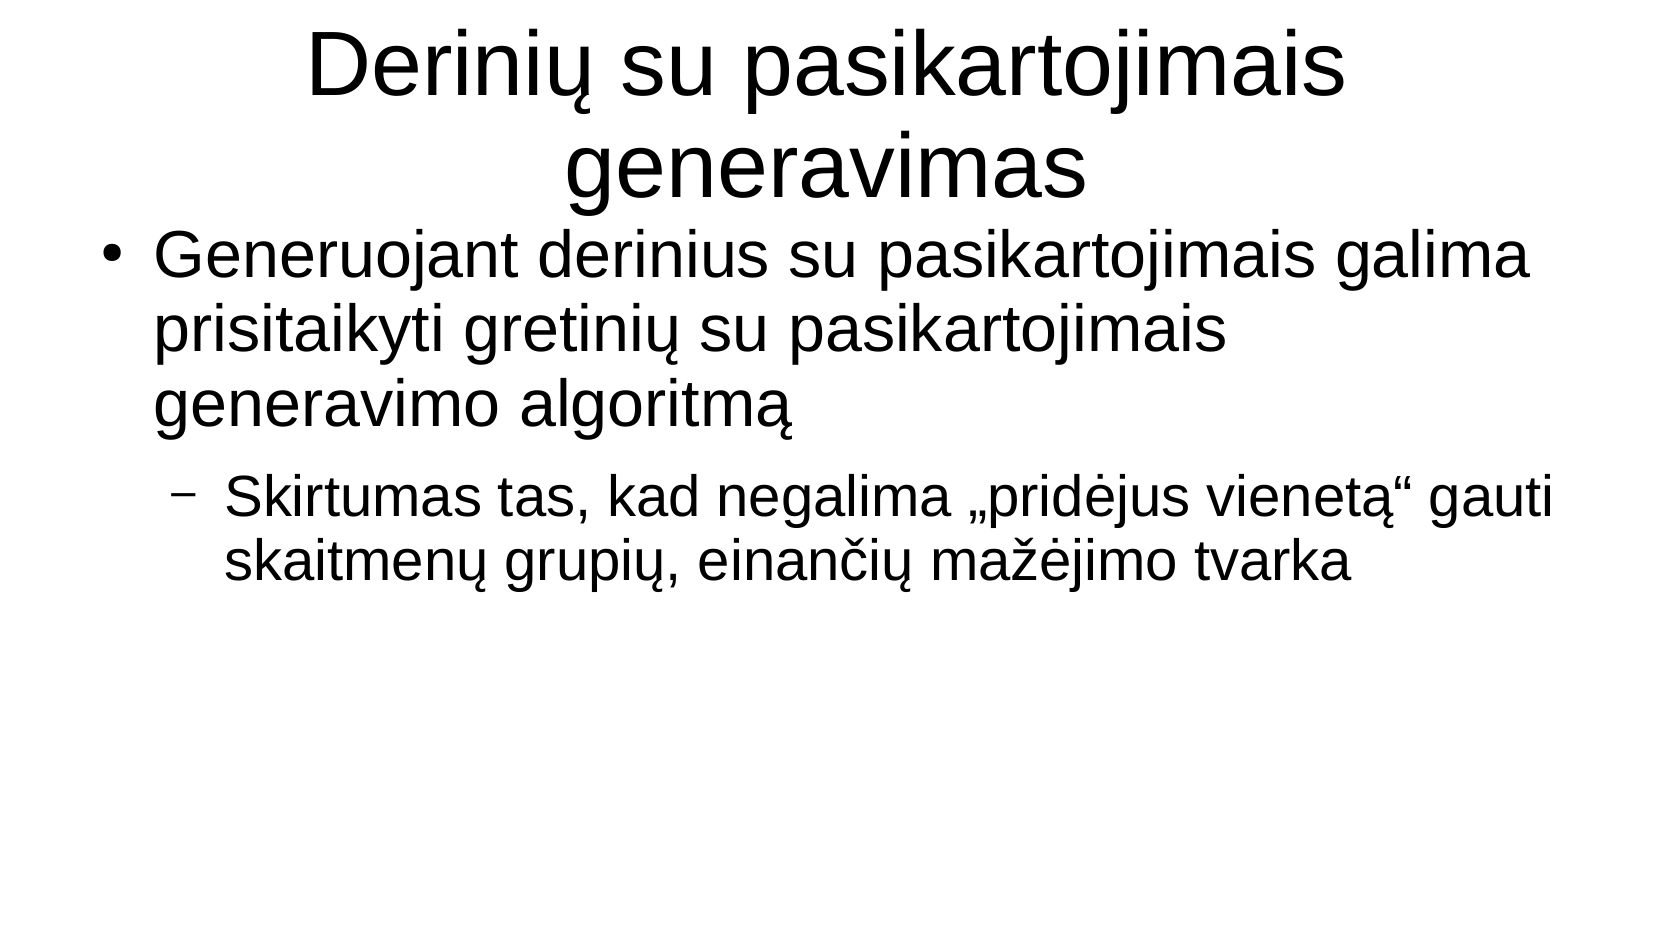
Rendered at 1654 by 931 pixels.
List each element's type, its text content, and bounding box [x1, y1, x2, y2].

list Generuojant derinius su pasikartojimais galima prisitaikyti gretinių su pasikartojimais generavimo algoritmą Skirtumas tas, kad negalima „pridėjus vienetą“ gauti skaitmenų grupių, einančių mažėjimo tvarka [82, 217, 1571, 757]
title Derinių su pasikartojimais generavimas [82, 12, 1571, 217]
